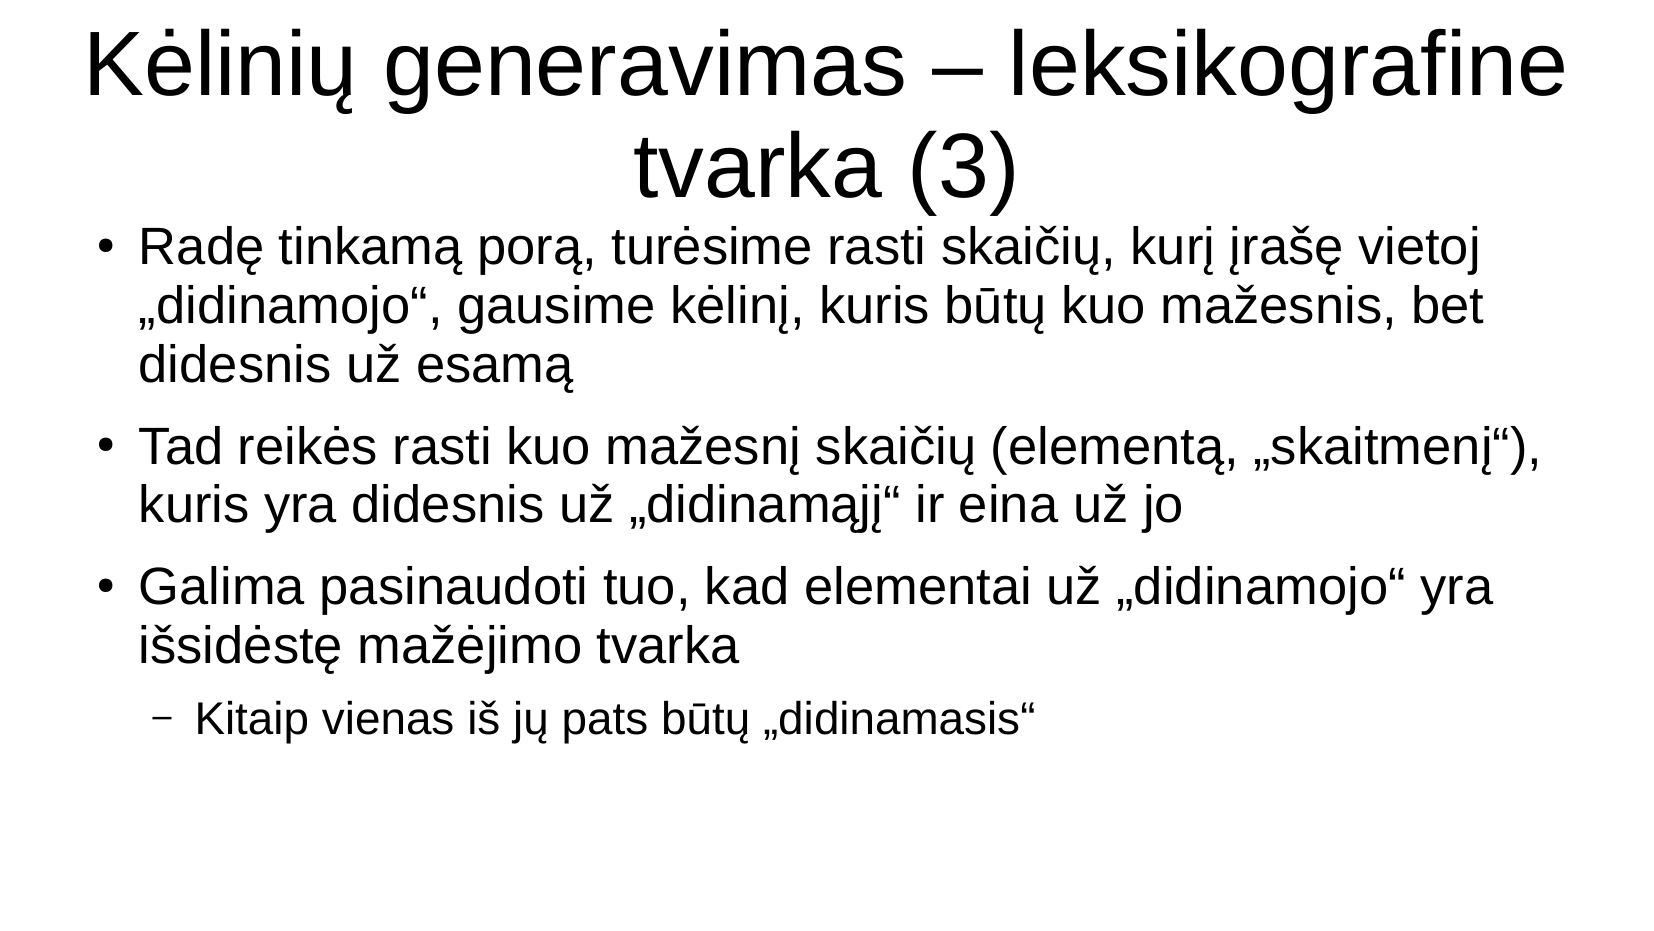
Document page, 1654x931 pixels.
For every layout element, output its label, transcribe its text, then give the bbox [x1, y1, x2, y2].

list Radę tinkamą porą, turėsime rasti skaičių, kurį įrašę vietoj „didinamojo“, gausime kėlinį, kuris būtų kuo mažesnis, bet didesnis už esamą Tad reikės rasti kuo mažesnį skaičių (elementą, „skaitmenį“), kuris yra didesnis už „didinamąjį“ ir eina už jo Galima pasinaudoti tuo, kad elementai už „didinamojo“ yra išsidėstę mažėjimo tvarka Kitaip vienas iš jų pats būtų „didinamasis“ [82, 217, 1571, 757]
title Kėlinių generavimas – leksikografine tvarka (3) [82, 12, 1571, 217]
